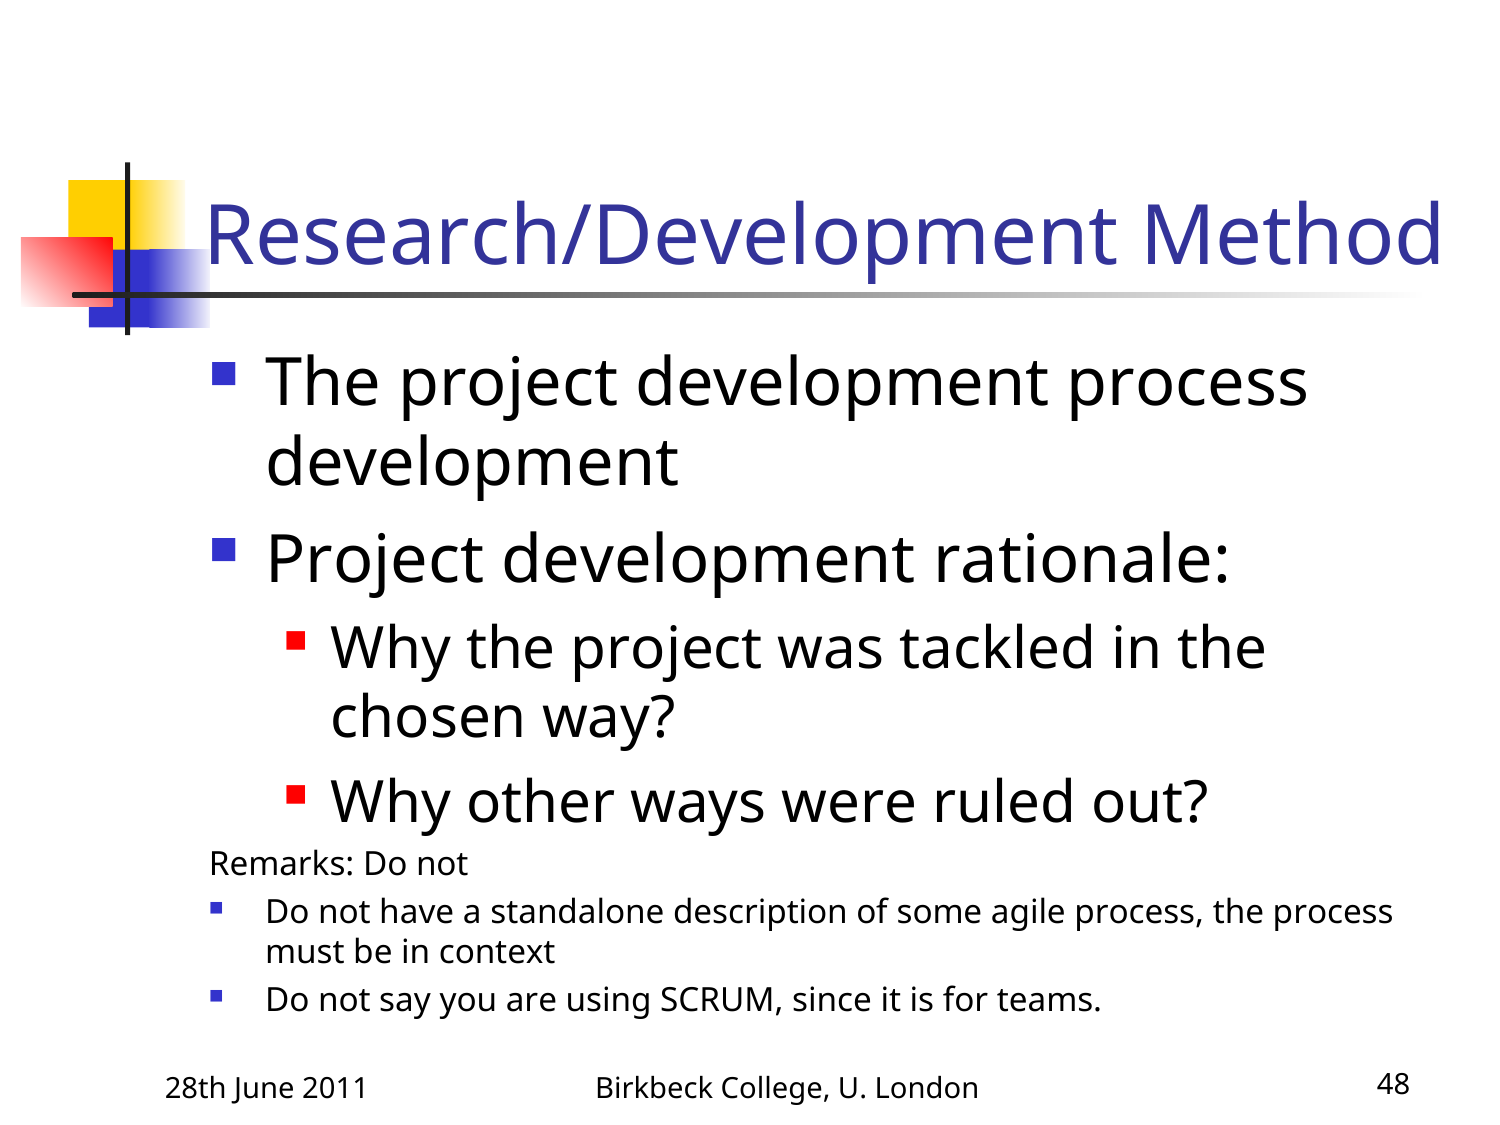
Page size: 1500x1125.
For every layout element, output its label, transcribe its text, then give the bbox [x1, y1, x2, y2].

title Research/Development Method [188, 101, 1468, 289]
text_box 28th June 2011 [150, 1037, 463, 1113]
text_box <number> [1112, 1037, 1426, 1113]
text_box Birkbeck College, U. London [549, 1037, 1026, 1113]
list The project development process development Project development rationale: Why the project was tackled in the chosen way? Why other ways were ruled out? Remarks: Do not Do not have a standalone description of some agile process, the process must be in context Do not say you are using SCRUM, since it is for teams. [193, 330, 1469, 1038]
